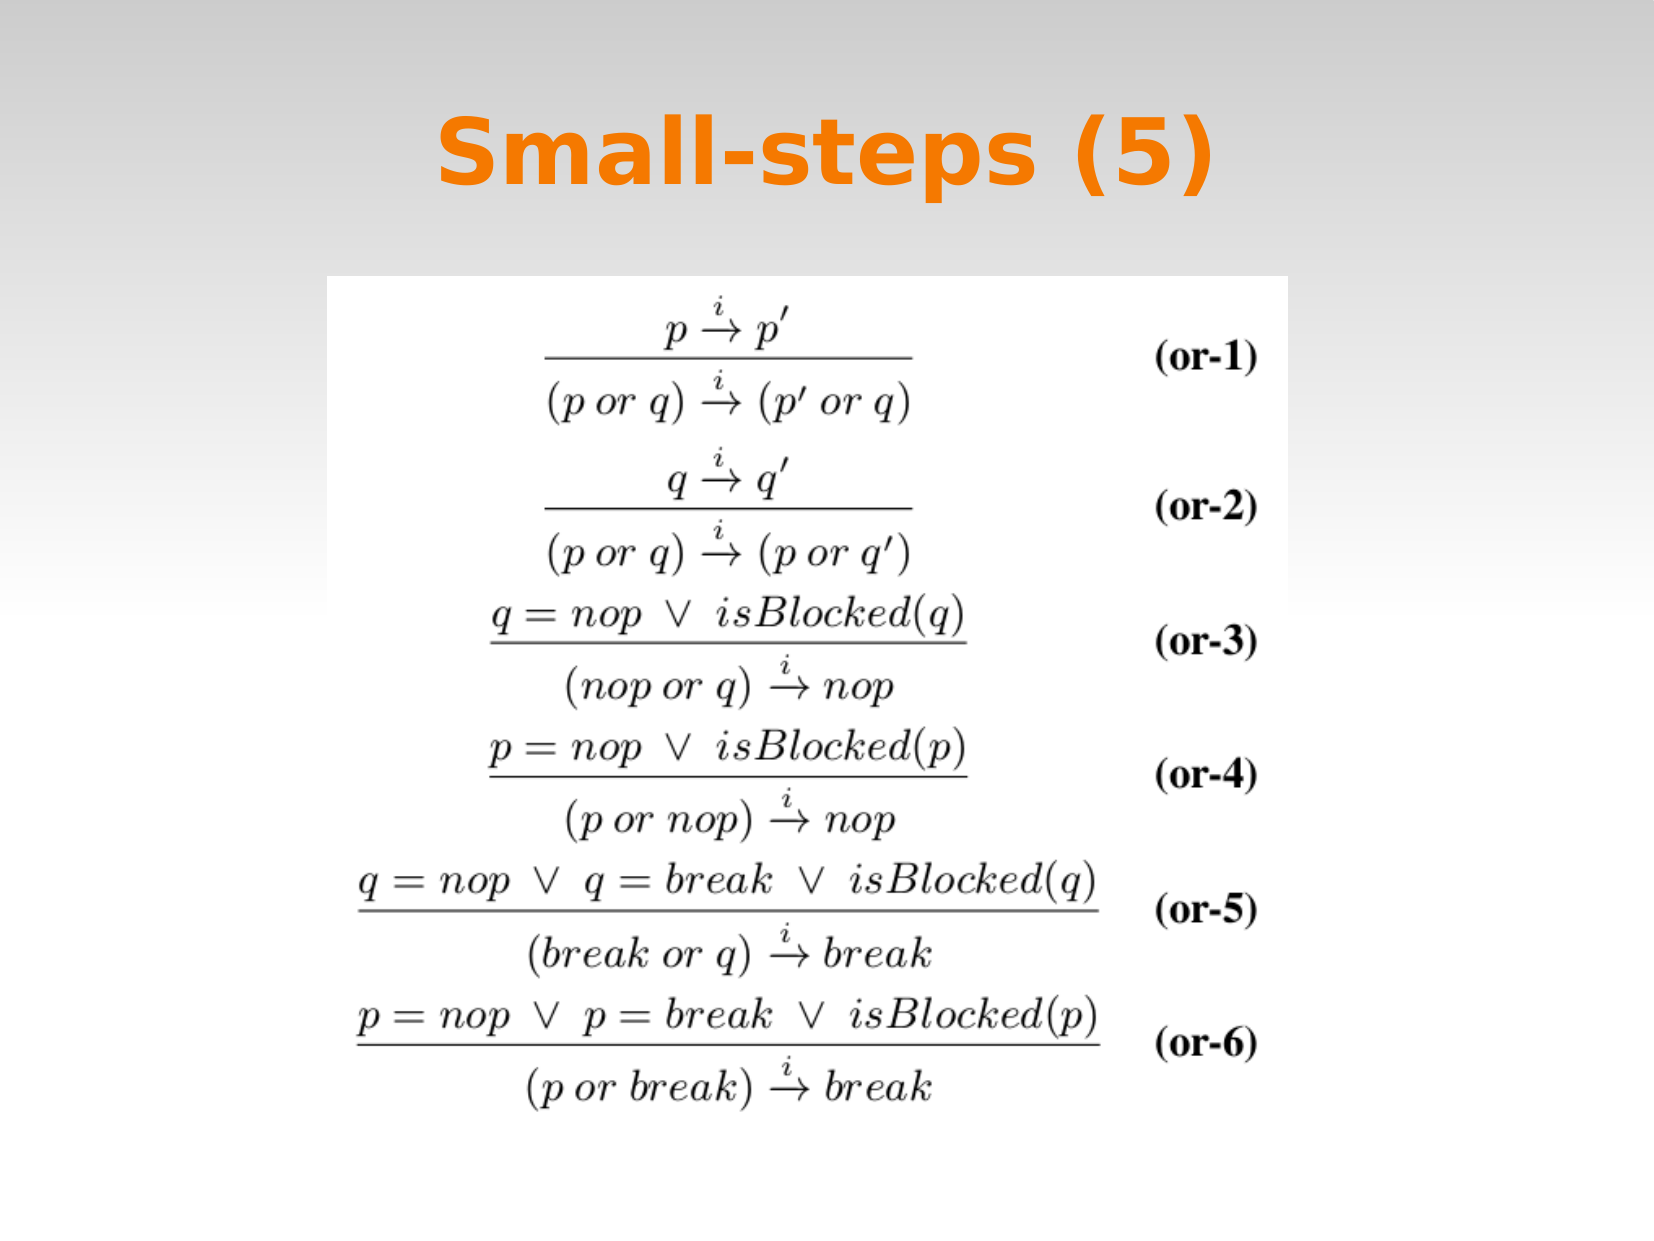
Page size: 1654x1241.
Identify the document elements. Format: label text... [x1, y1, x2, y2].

picture [327, 276, 1288, 1136]
title Small-steps (5) [82, 49, 1571, 257]
